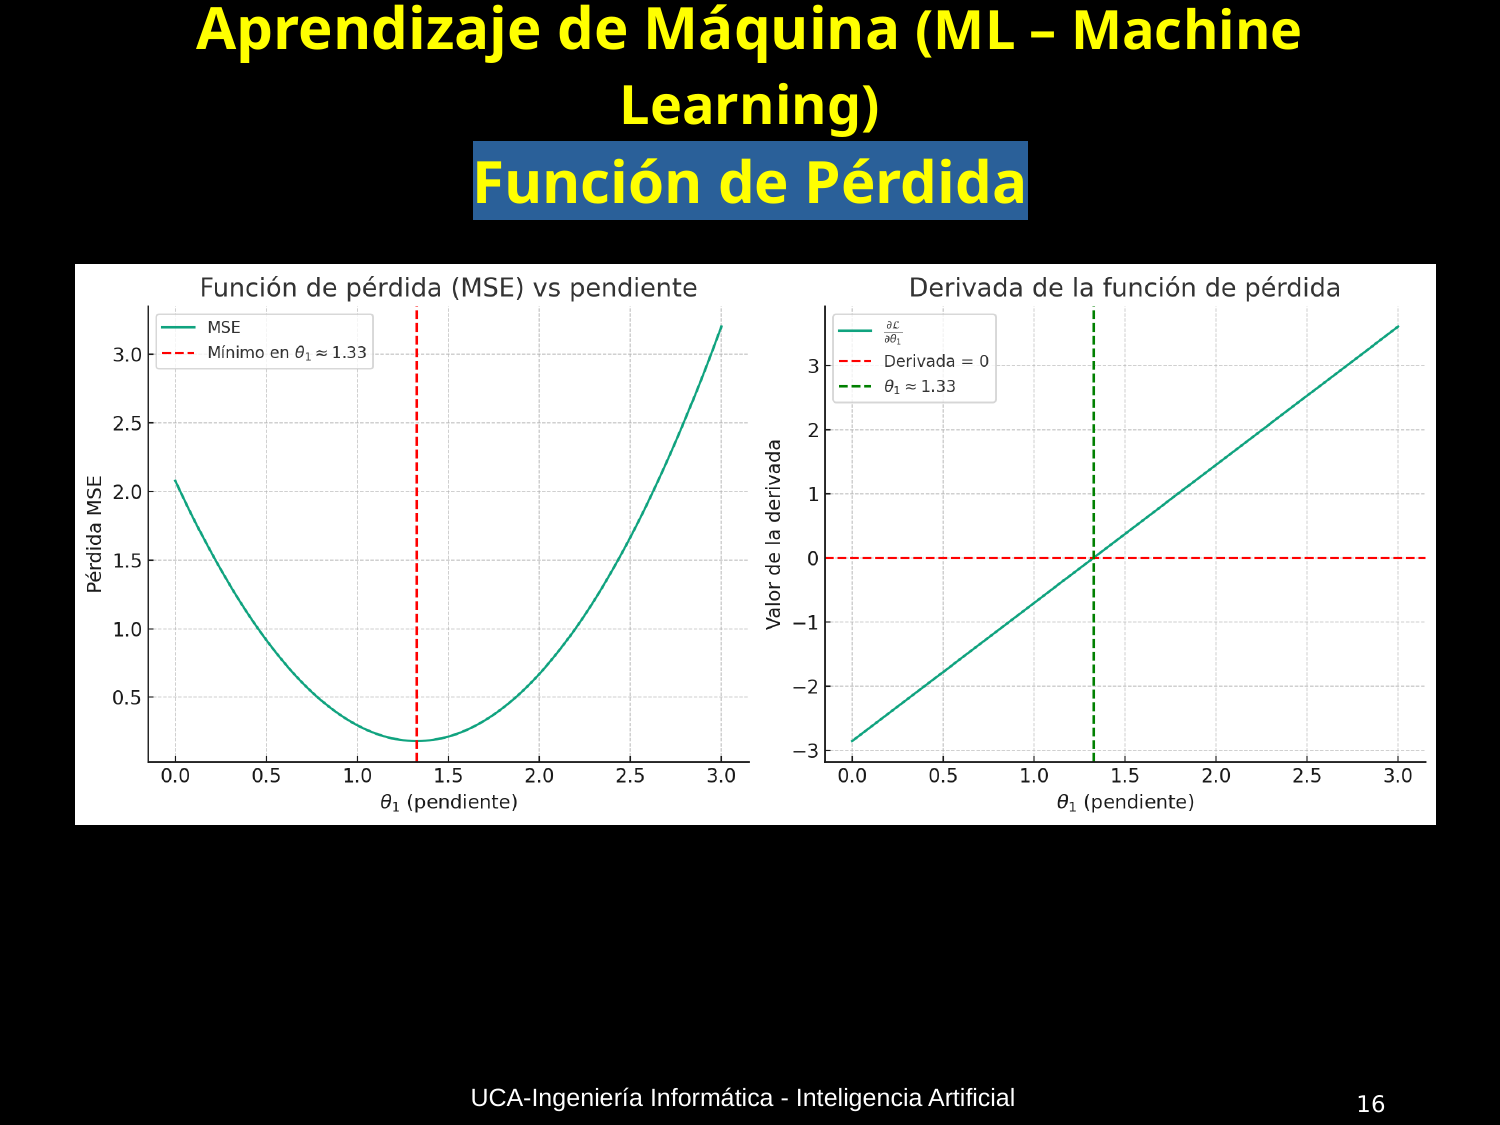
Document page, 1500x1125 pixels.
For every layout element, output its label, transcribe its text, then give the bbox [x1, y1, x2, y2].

picture [75, 264, 1436, 826]
title Aprendizaje de Máquina (ML – Machine Learning) Función de Pérdida [75, 45, 1425, 162]
